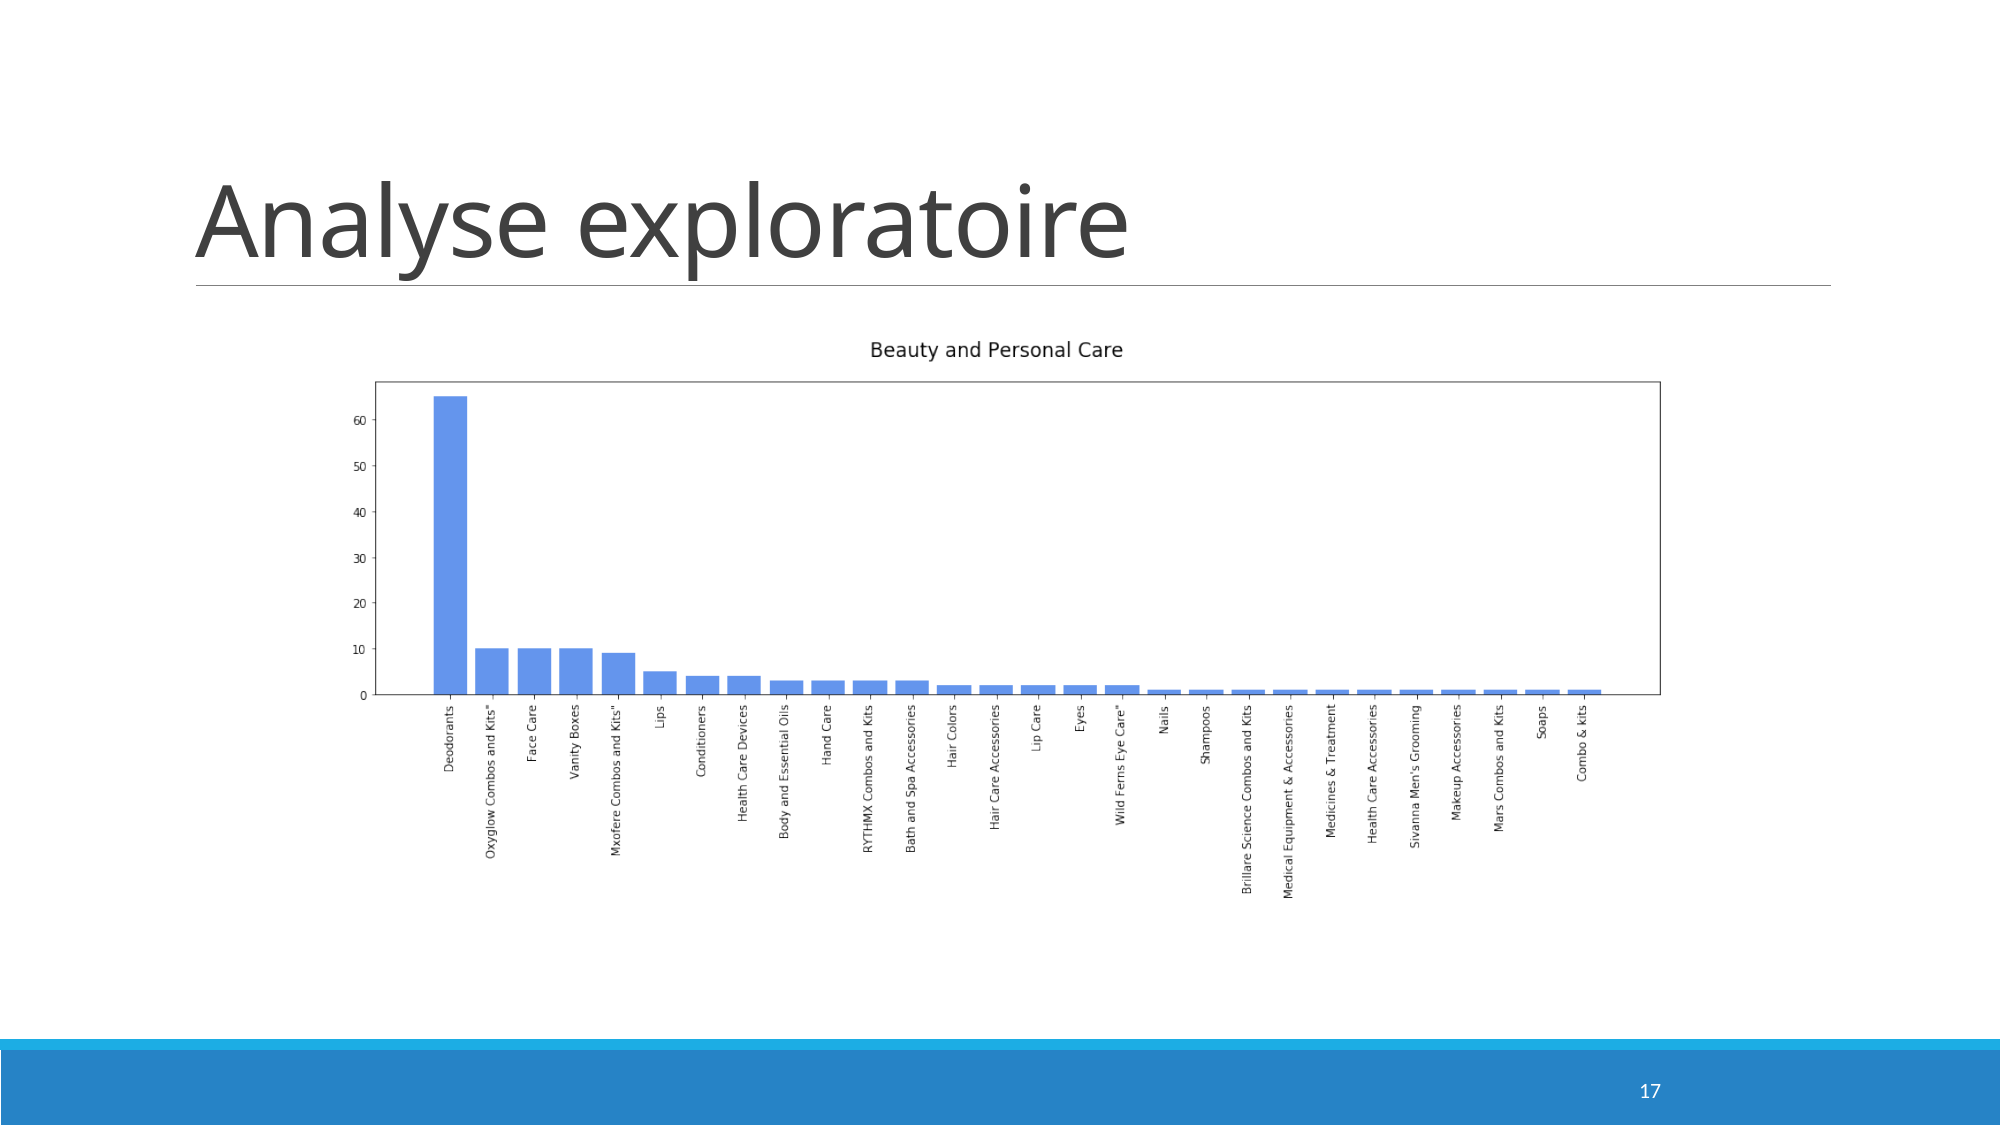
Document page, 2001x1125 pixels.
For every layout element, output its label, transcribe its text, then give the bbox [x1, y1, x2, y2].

picture [344, 333, 1668, 905]
title Analyse exploratoire [180, 47, 1831, 286]
text_box [1624, 1059, 1840, 1120]
